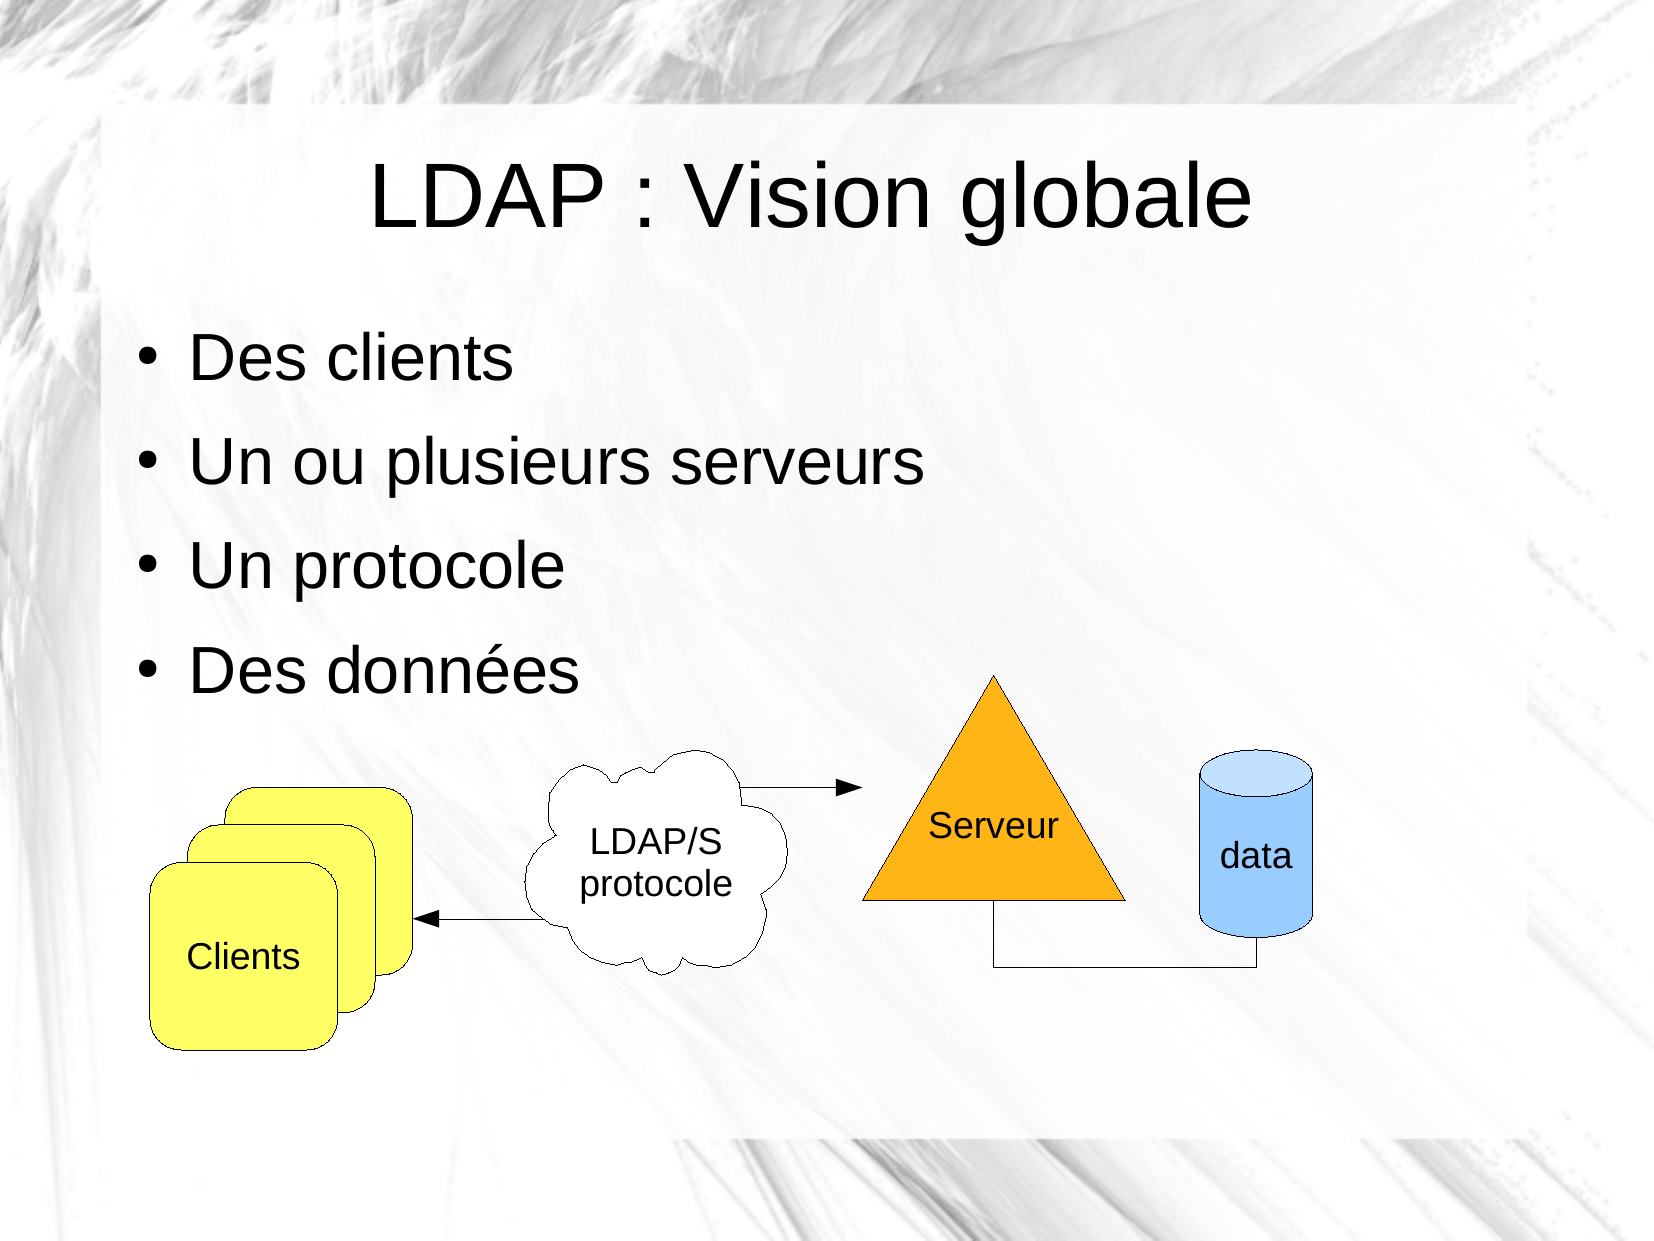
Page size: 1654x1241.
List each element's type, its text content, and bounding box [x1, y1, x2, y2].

text_box Clients [187, 824, 376, 1013]
text_box data [1199, 774, 1313, 938]
picture [0, 0, 1654, 1241]
title LDAP : Vision globale [118, 119, 1506, 273]
list Des clients Un ou plusieurs serveurs Un protocole Des données [118, 319, 1571, 931]
text_box Serveur [862, 675, 1126, 901]
list Des clients Un ou plusieurs serveurs Un protocole Des données [413, 920, 568, 931]
text_box Clients [224, 787, 413, 976]
text_box Clients [149, 862, 338, 1051]
text_box LDAP/S protocole [524, 750, 788, 976]
